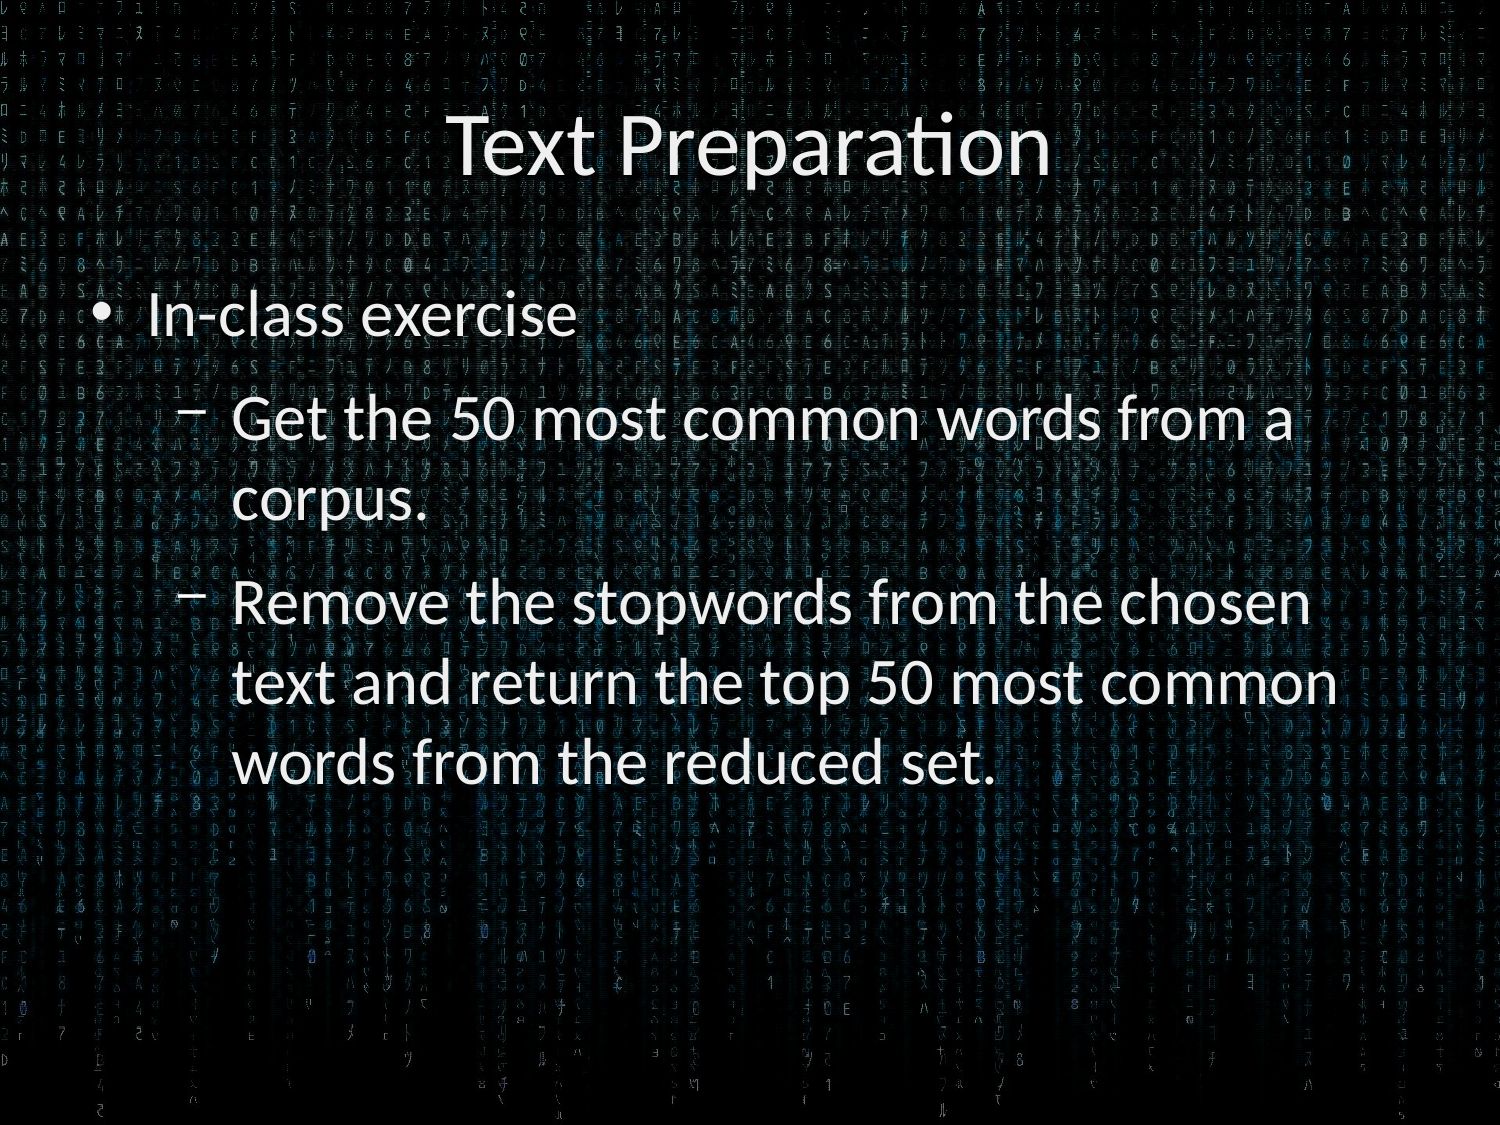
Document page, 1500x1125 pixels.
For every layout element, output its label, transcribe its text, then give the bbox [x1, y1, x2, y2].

list In-class exercise Get the 50 most common words from a corpus. Remove the stopwords from the chosen text and return the top 50 most common words from the reduced set. [75, 262, 1425, 1005]
text_box [0, 0, 1500, 1125]
title Text Preparation [75, 45, 1425, 233]
